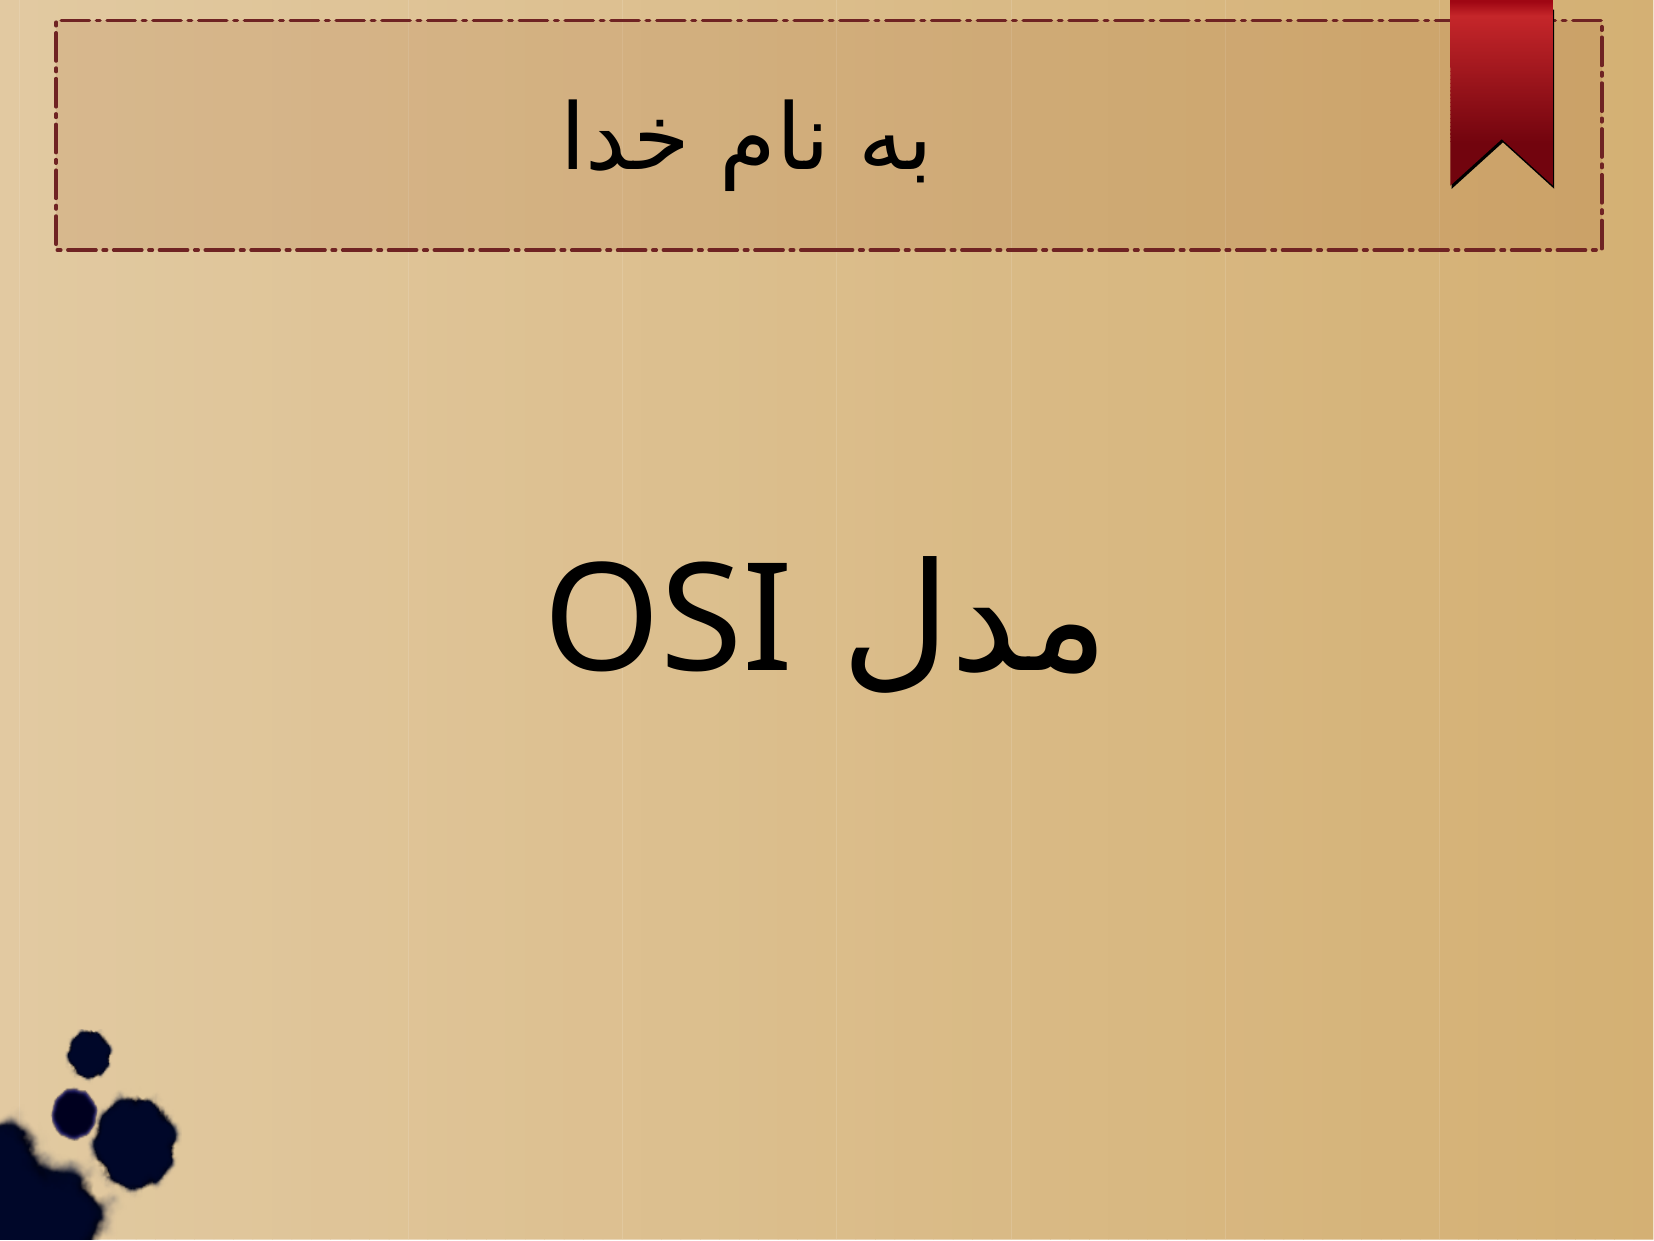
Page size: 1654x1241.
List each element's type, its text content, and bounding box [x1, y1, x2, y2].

list مدل OSI [82, 510, 1571, 925]
title به نام خدا [82, 47, 1412, 229]
